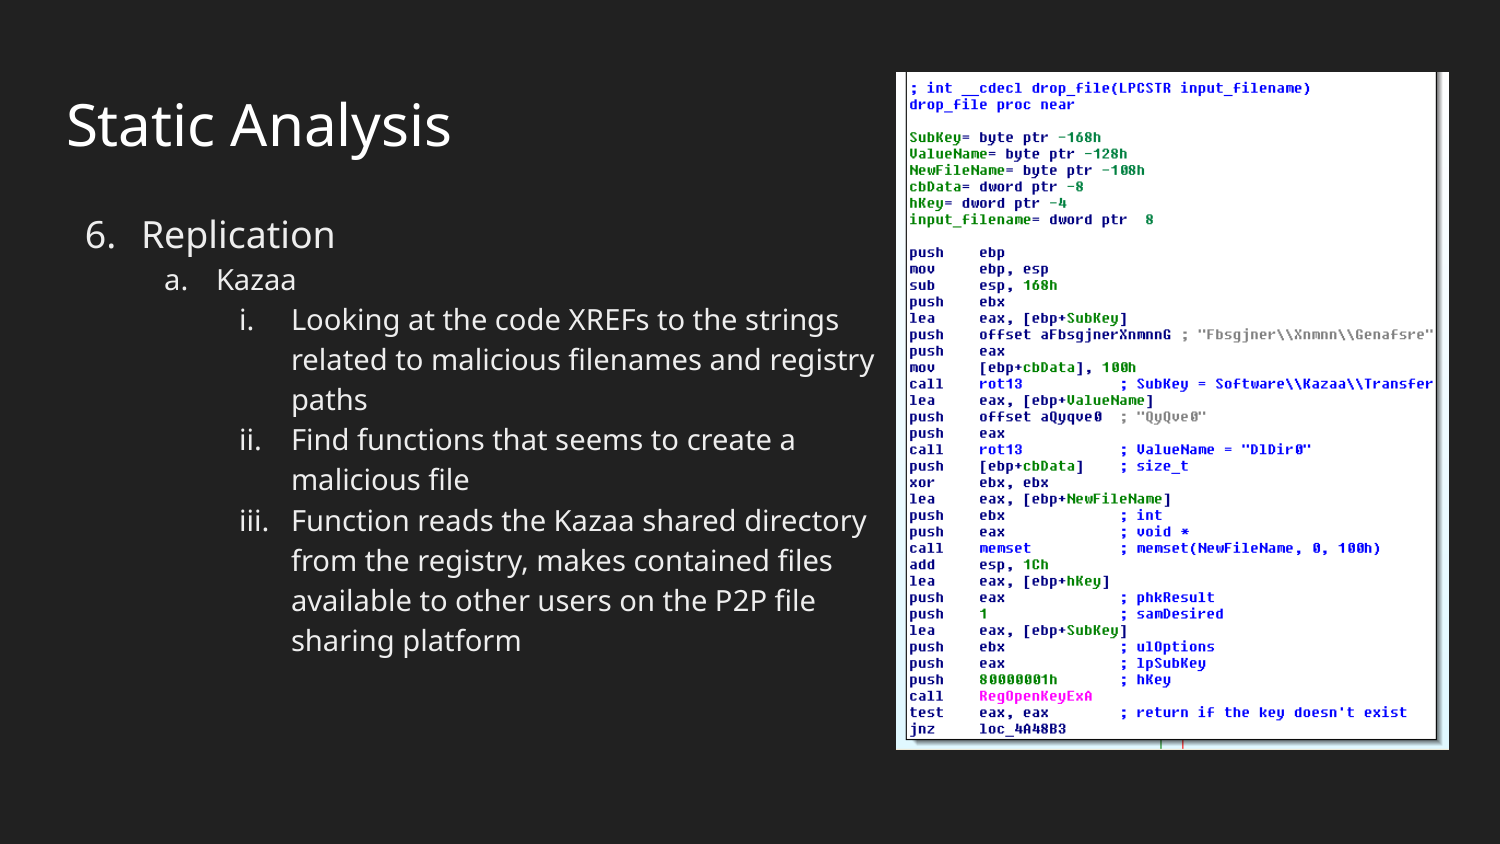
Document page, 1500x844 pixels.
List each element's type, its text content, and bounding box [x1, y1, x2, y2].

title Static Analysis [51, 72, 896, 167]
list Replication Kazaa Looking at the code XREFs to the strings related to malicious filenames and registry paths Find functions that seems to create a malicious file Function reads the Kazaa shared directory from the registry, makes contained files available to other users on the P2P file sharing platform [51, 189, 896, 750]
picture [896, 72, 1449, 750]
